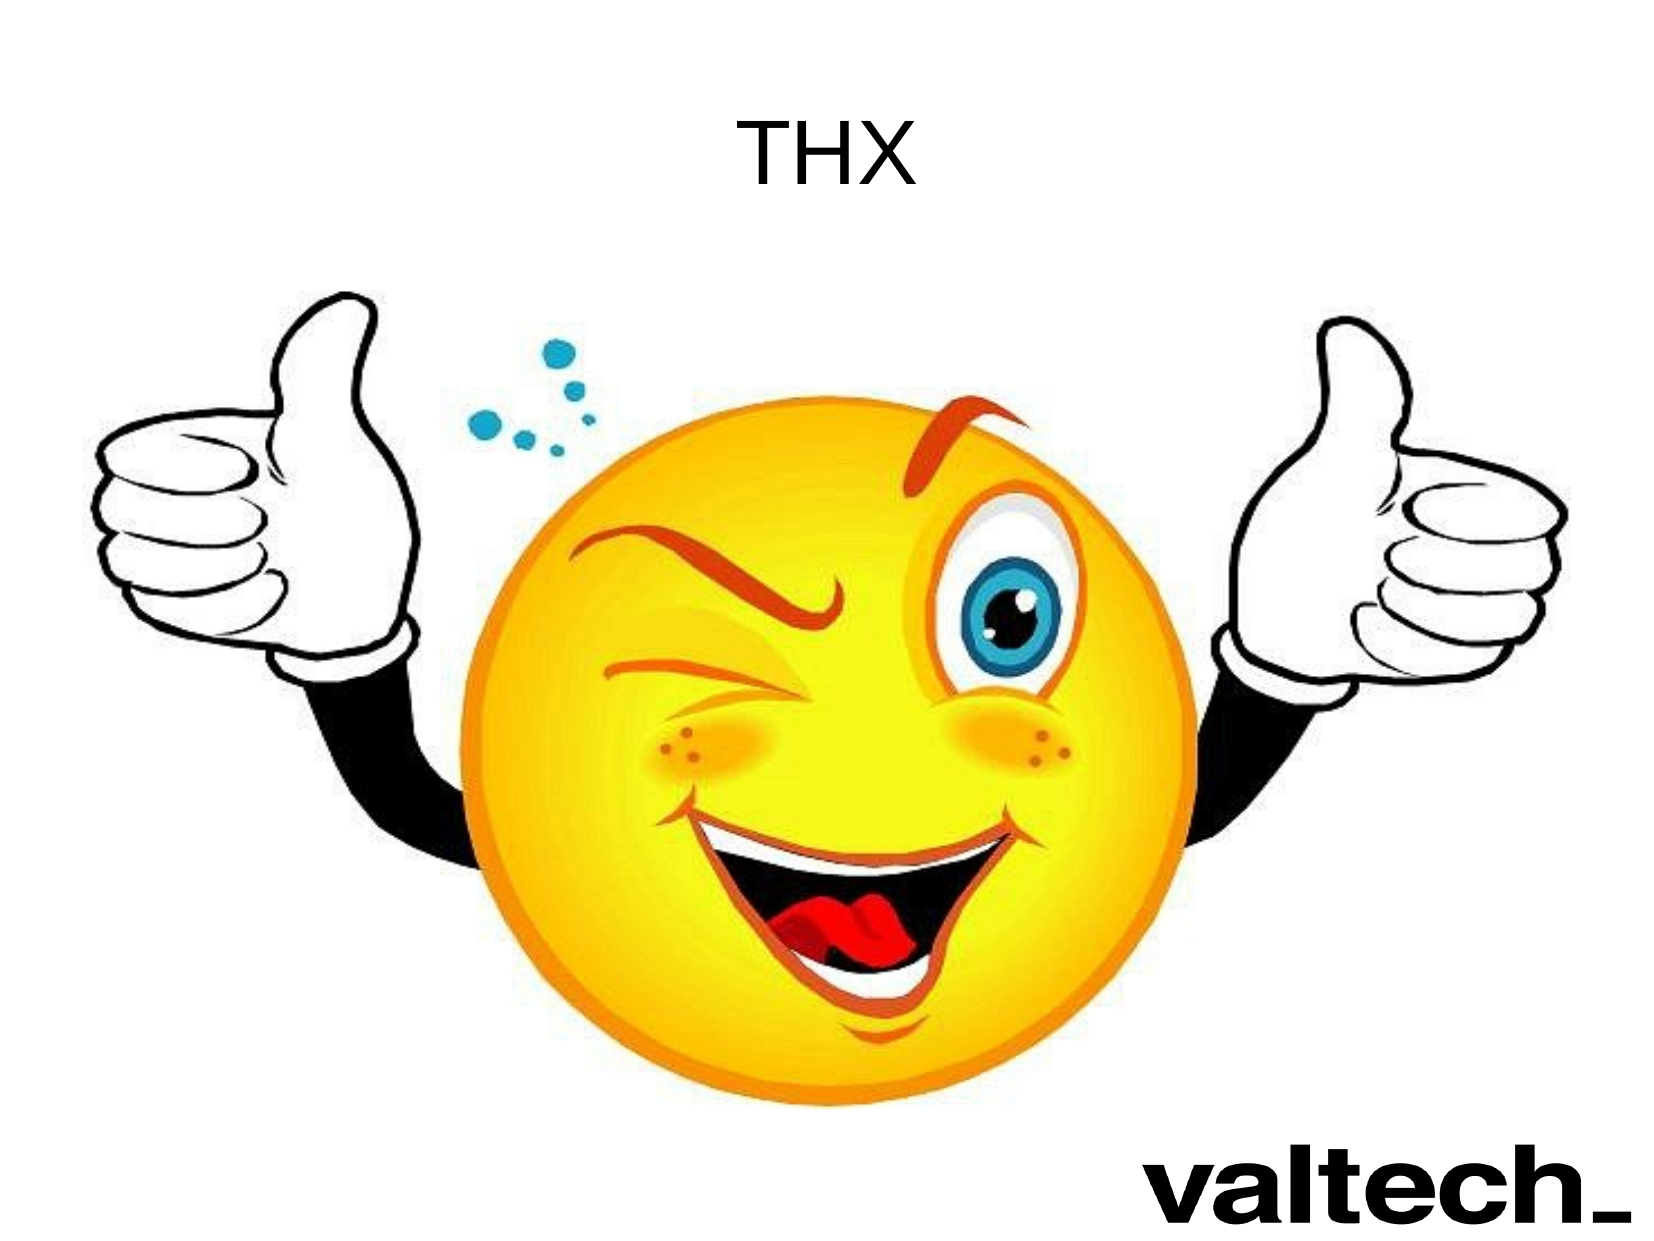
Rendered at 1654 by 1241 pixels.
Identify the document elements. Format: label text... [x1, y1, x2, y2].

picture [1122, 1121, 1645, 1241]
title THX [82, 49, 1571, 257]
picture [82, 290, 1571, 1109]
